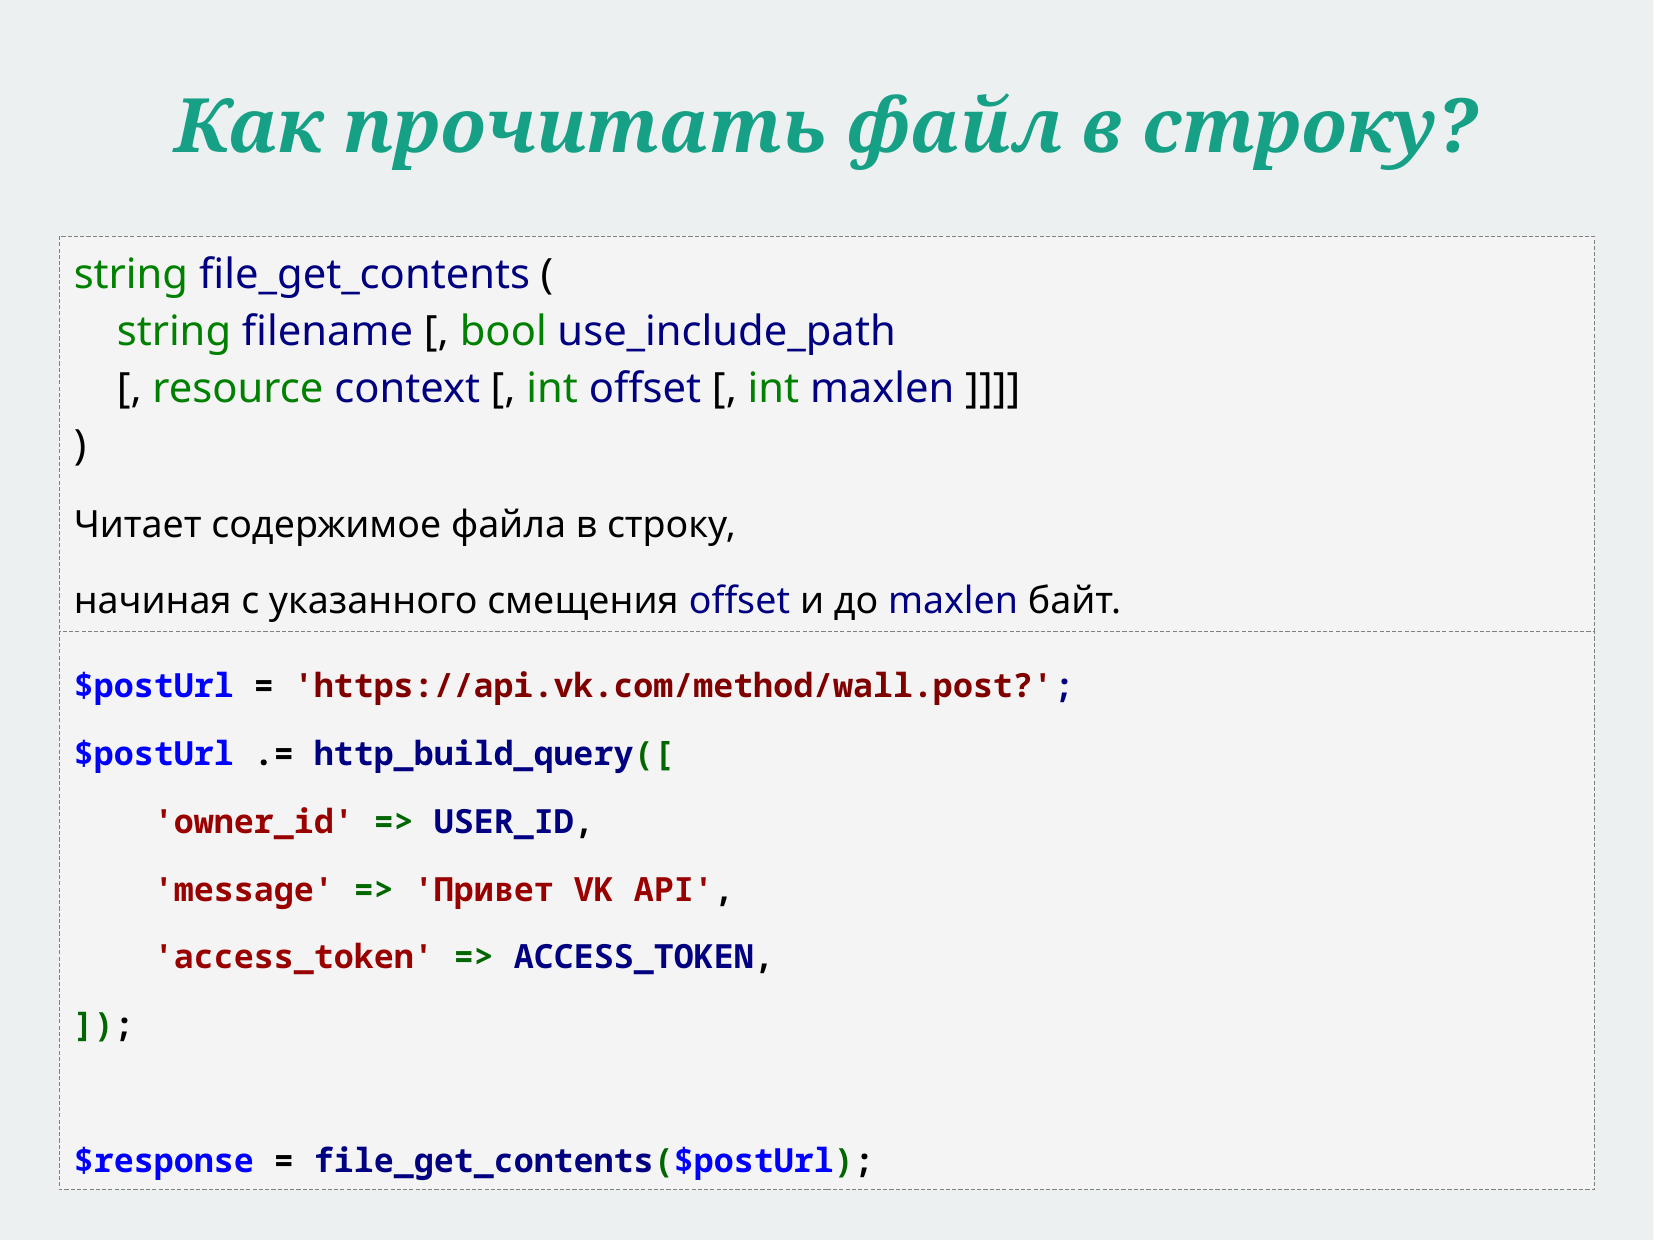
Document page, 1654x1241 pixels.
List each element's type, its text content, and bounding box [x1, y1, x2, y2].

title Как прочитать файл в строку? [59, 59, 1595, 187]
text_box string file_get_contents ( string filename [, bool use_include_path [, resource context [, int offset [, int maxlen ]]]] ) Читает содержимое файла в строку, начиная с указанного смещения offset и до maxlen байт. [59, 236, 1595, 591]
text_box $postUrl = 'https://api.vk.com/method/wall.post?'; $postUrl .= http_build_query([ 'owner_id' => USER_ID, 'message' => 'Привет VK API', 'access_token' => ACCESS_TOKEN, ]); $response = file_get_contents($postUrl); [59, 631, 1595, 1099]
